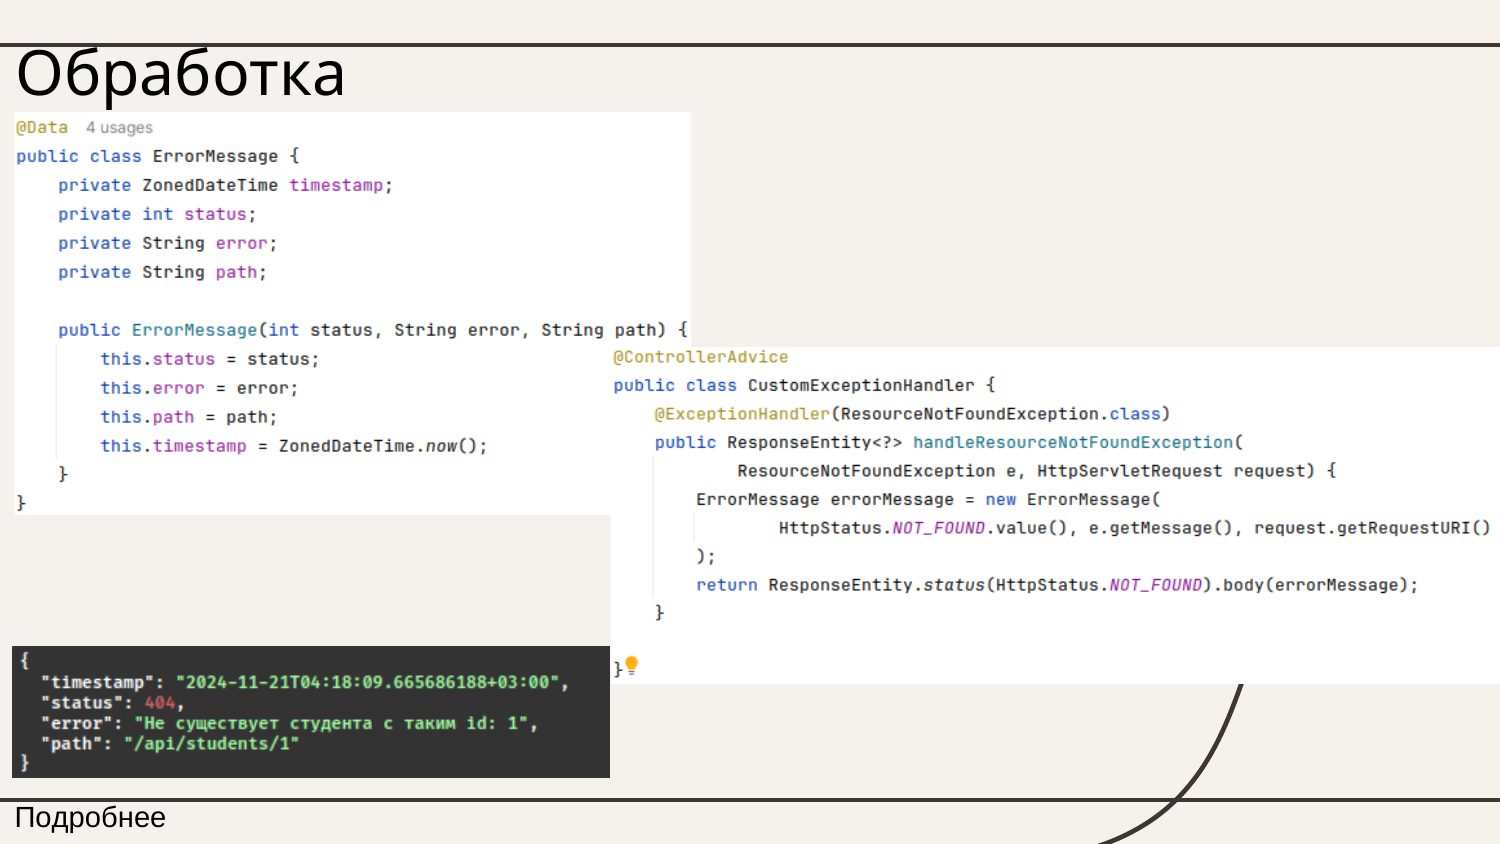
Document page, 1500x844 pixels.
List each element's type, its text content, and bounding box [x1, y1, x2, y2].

picture [15, 112, 1500, 684]
picture [12, 646, 610, 778]
text_box Подробнее [0, 791, 450, 842]
title Обработка ошибок [0, 18, 565, 113]
